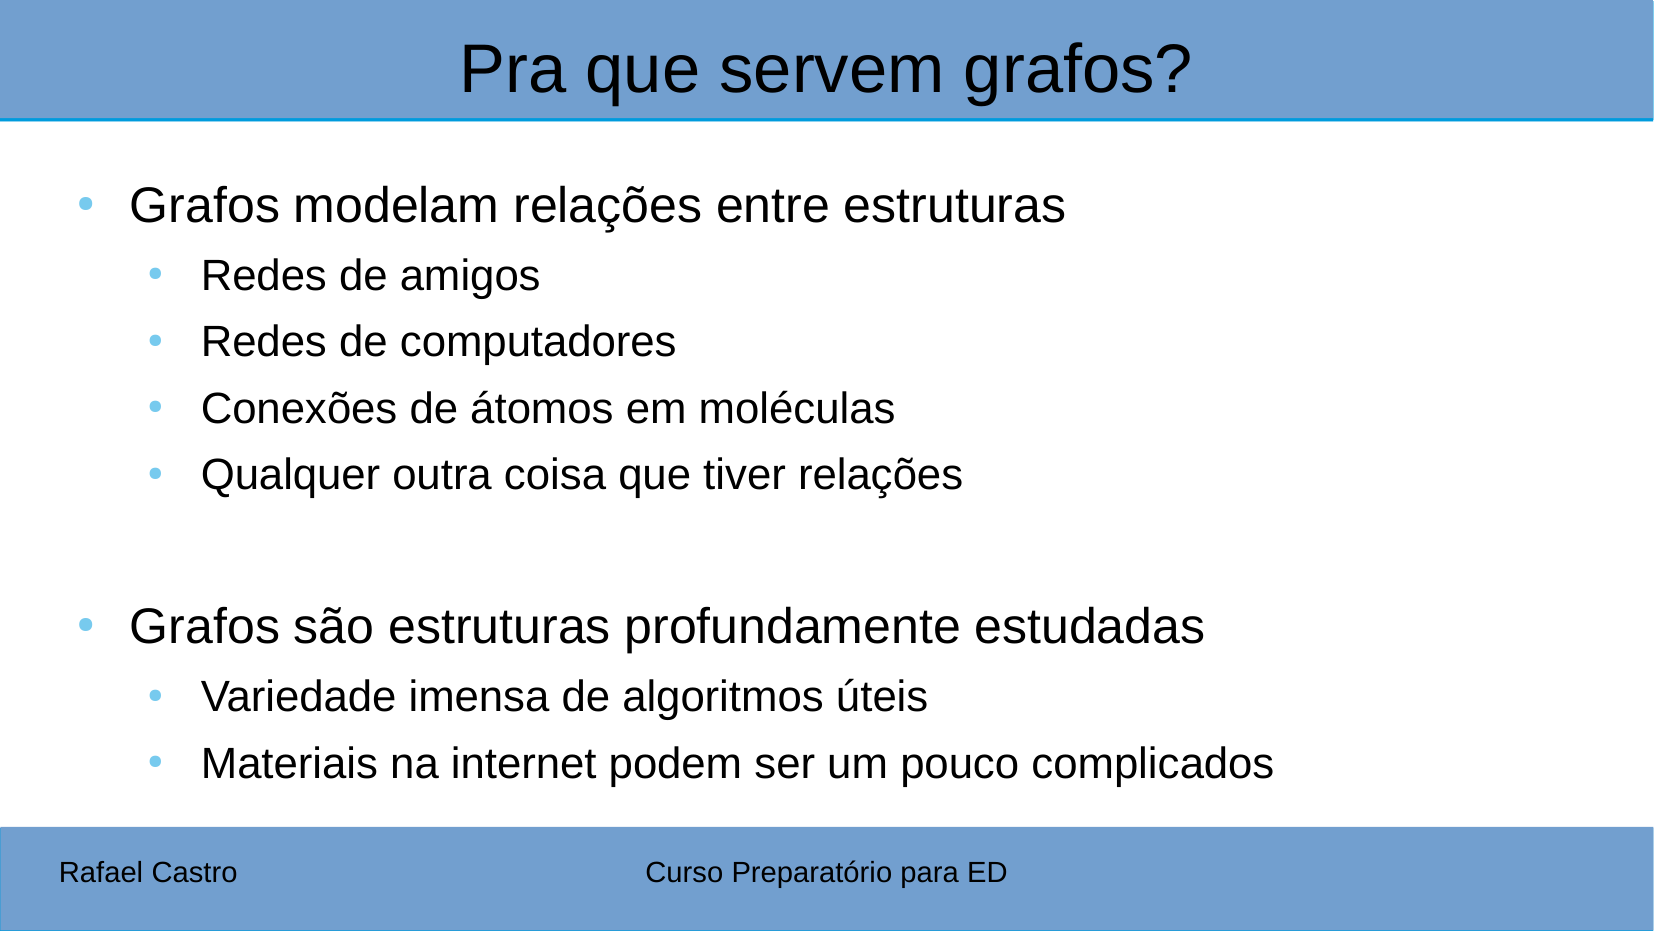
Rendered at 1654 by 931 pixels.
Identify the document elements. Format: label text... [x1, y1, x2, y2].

list Grafos modelam relações entre estruturas Redes de amigos Redes de computadores Conexões de átomos em moléculas Qualquer outra coisa que tiver relações Grafos são estruturas profundamente estudadas Variedade imensa de algoritmos úteis Materiais na internet podem ser um pouco complicados [59, 177, 1595, 768]
title Pra que servem grafos? [59, 29, 1595, 108]
